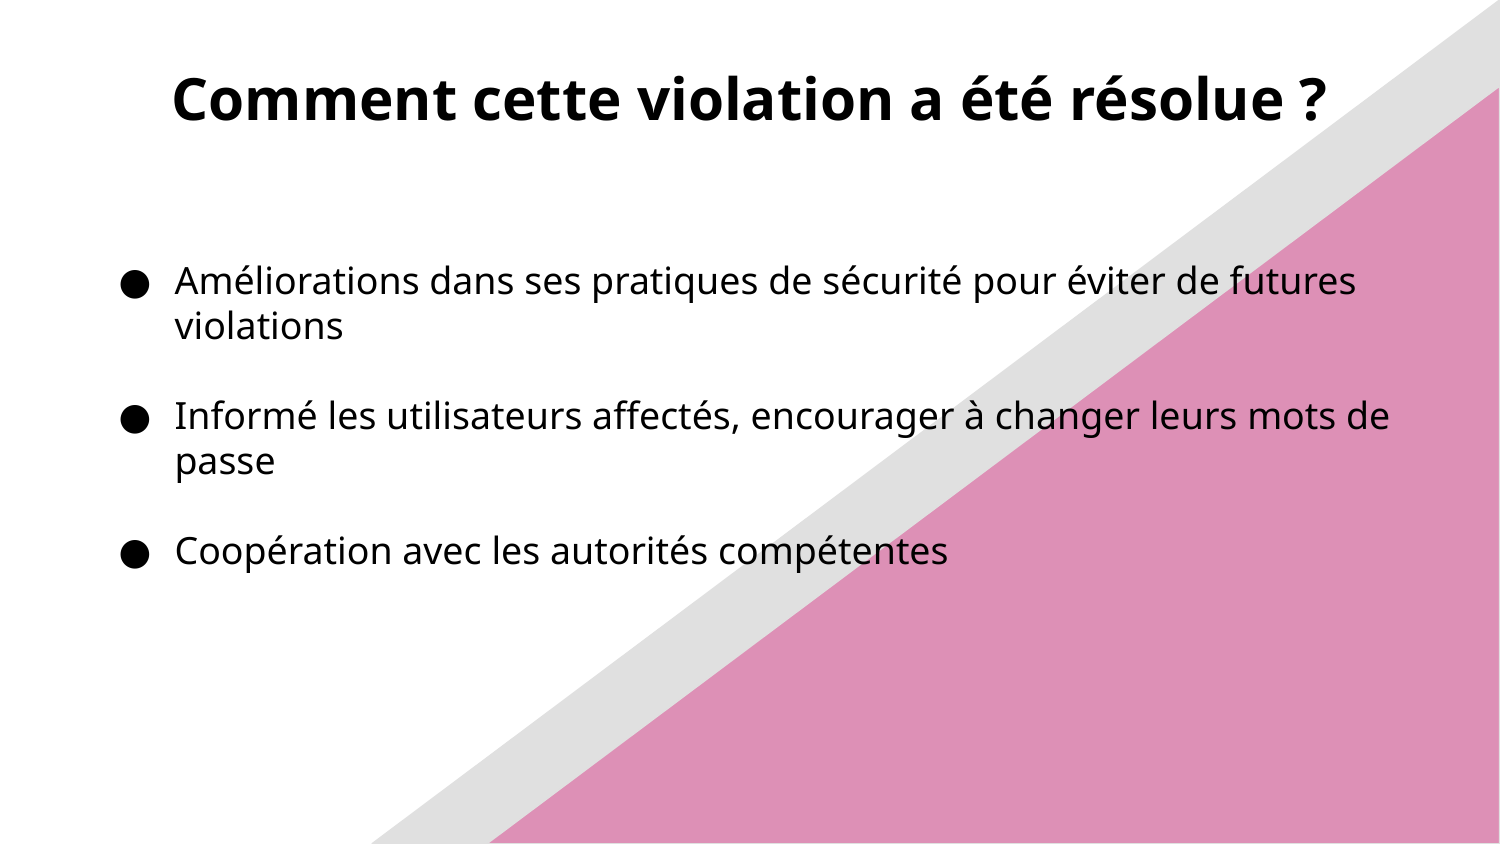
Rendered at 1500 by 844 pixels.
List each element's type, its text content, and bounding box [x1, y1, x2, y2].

text_box Améliorations dans ses pratiques de sécurité pour éviter de futures violations Informé les utilisateurs affectés, encourager à changer leurs mots de passe Coopération avec les autorités compétentes [84, 242, 1416, 602]
title Comment cette violation a été résolue ? [58, 46, 1442, 141]
text_box [372, 0, 1500, 844]
